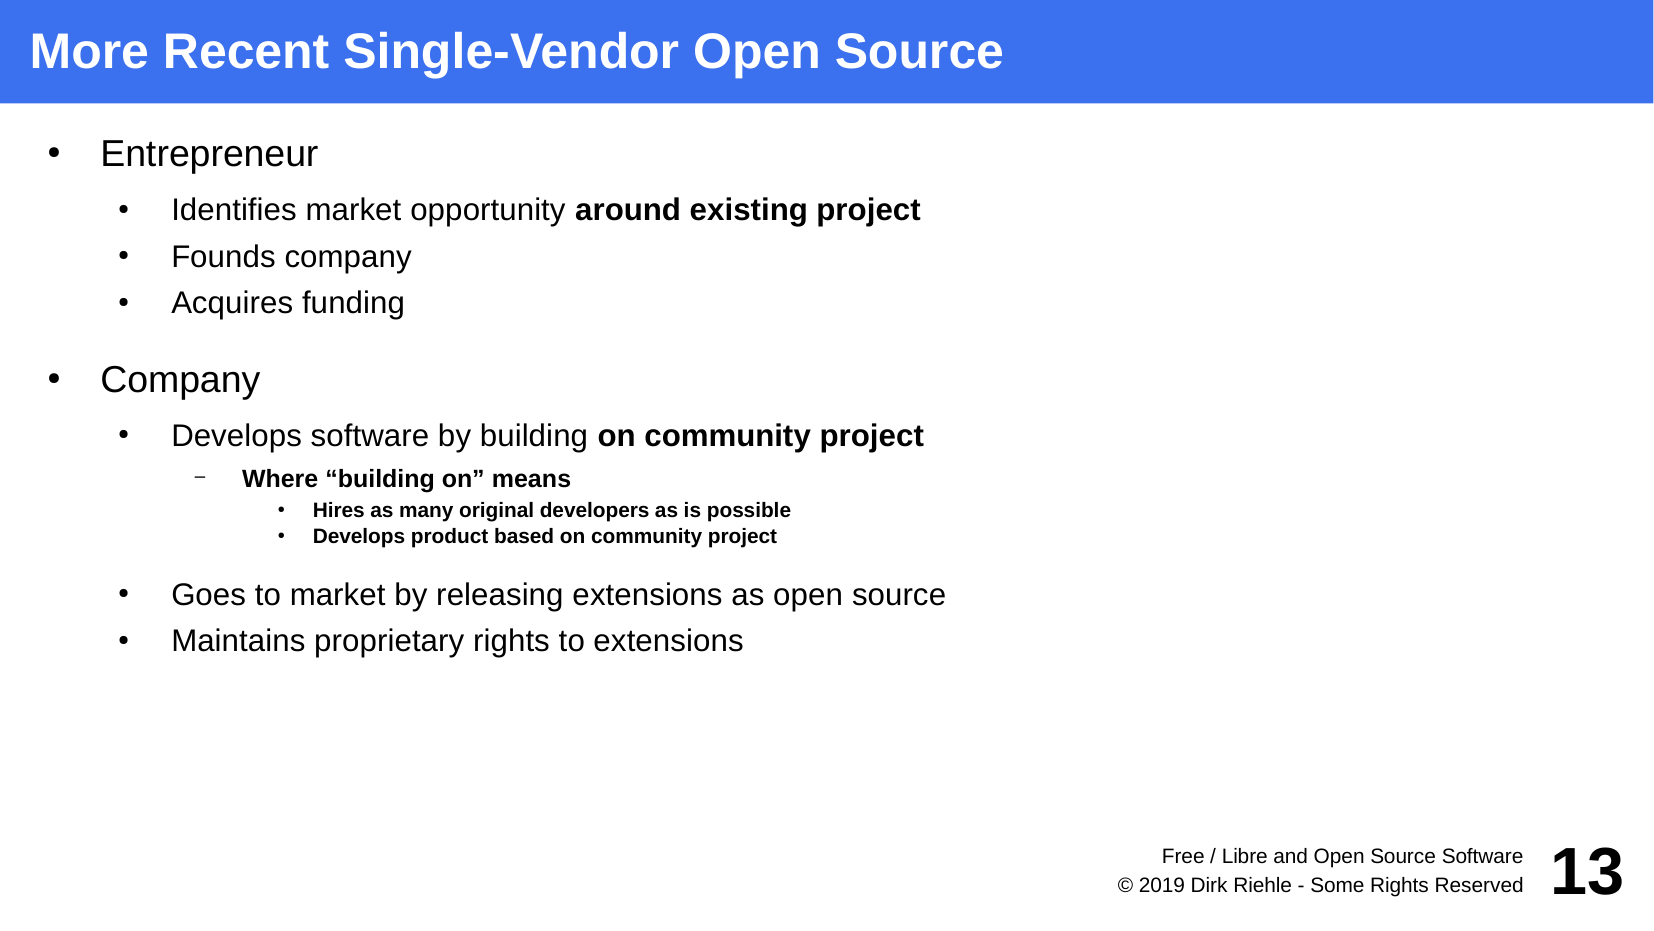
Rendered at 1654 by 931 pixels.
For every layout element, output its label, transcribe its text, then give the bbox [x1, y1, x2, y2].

title More Recent Single-Vendor Open Source [0, 0, 1654, 104]
list Entrepreneur Identifies market opportunity around existing project Founds company Acquires funding Company Develops software by building on community project Where “building on” means Hires as many original developers as is possible Develops product based on community project Goes to market by releasing extensions as open source Maintains proprietary rights to extensions [29, 132, 1625, 813]
